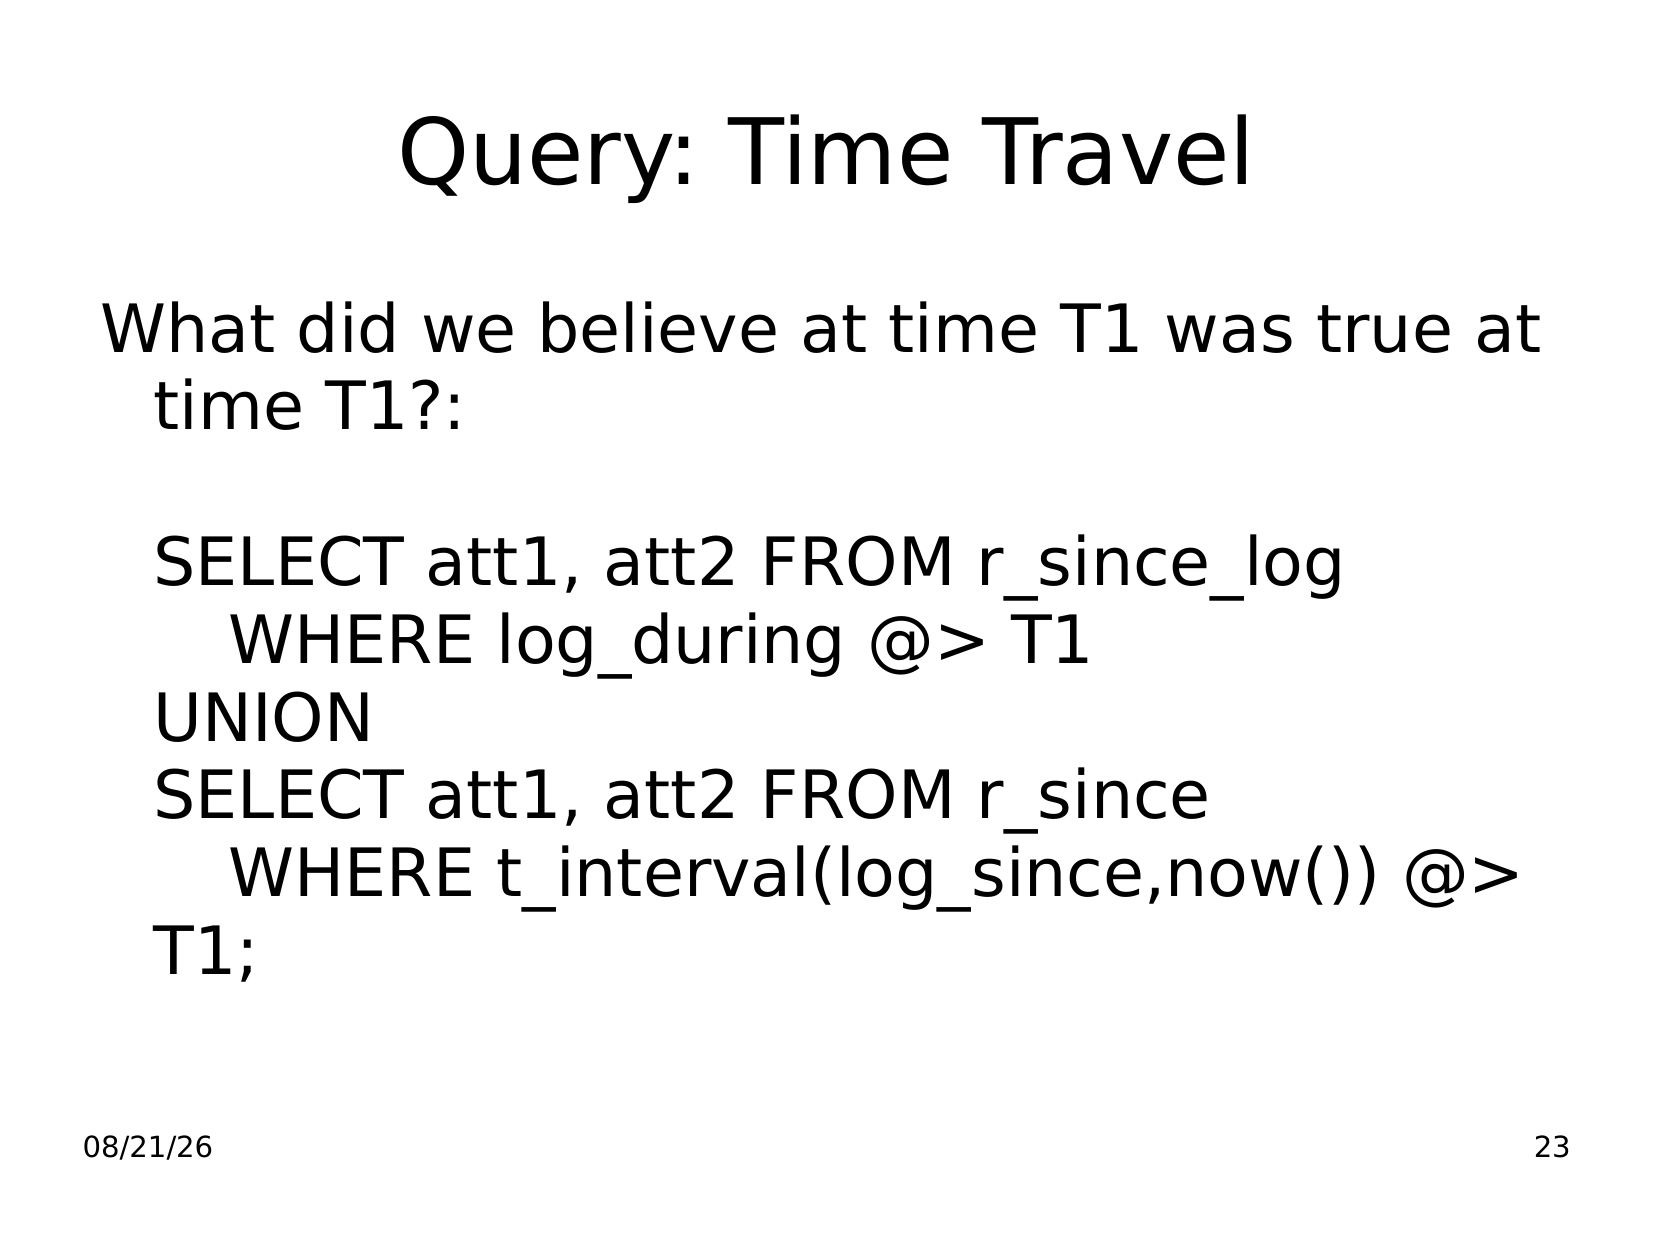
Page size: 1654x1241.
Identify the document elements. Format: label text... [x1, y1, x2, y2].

title Query: Time Travel [82, 56, 1571, 250]
list What did we believe at time T1 was true at time T1?: SELECT att1, att2 FROM r_since_log WHERE log_during @> T1 UNION SELECT att1, att2 FROM r_since WHERE t_interval(log_since,now()) @> T1; [82, 290, 1571, 1094]
